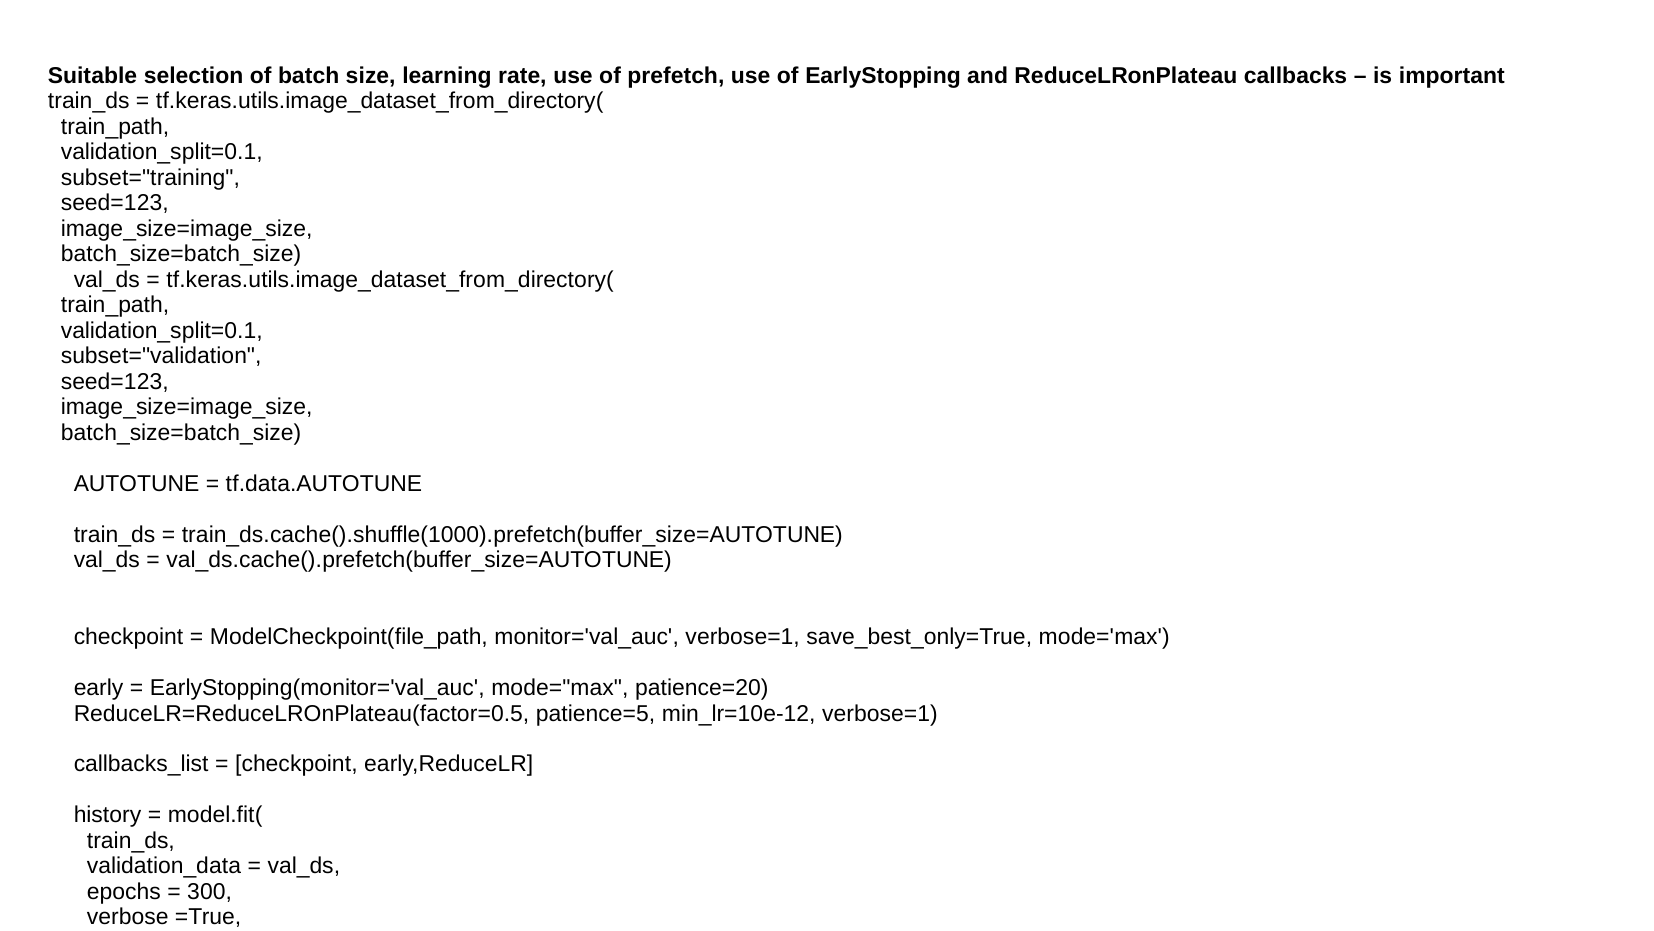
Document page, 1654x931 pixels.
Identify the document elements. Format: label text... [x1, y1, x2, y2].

text_box Suitable selection of batch size, learning rate, use of prefetch, use of EarlyStopping and ReduceLRonPlateau callbacks – is important train_ds = tf.keras.utils.image_dataset_from_directory( train_path, validation_split=0.1, subset="training", seed=123, image_size=image_size, batch_size=batch_size) val_ds = tf.keras.utils.image_dataset_from_directory( train_path, validation_split=0.1, subset="validation", seed=123, image_size=image_size, batch_size=batch_size) AUTOTUNE = tf.data.AUTOTUNE train_ds = train_ds.cache().shuffle(1000).prefetch(buffer_size=AUTOTUNE) val_ds = val_ds.cache().prefetch(buffer_size=AUTOTUNE) checkpoint = ModelCheckpoint(file_path, monitor='val_auc', verbose=1, save_best_only=True, mode='max') early = EarlyStopping(monitor='val_auc', mode="max", patience=20) ReduceLR=ReduceLROnPlateau(factor=0.5, patience=5, min_lr=10e-12, verbose=1) callbacks_list = [checkpoint, early,ReduceLR] history = model.fit( train_ds, validation_data = val_ds, epochs = 300, verbose =True, callbacks = callbacks_list ) [33, 55, 1654, 931]
